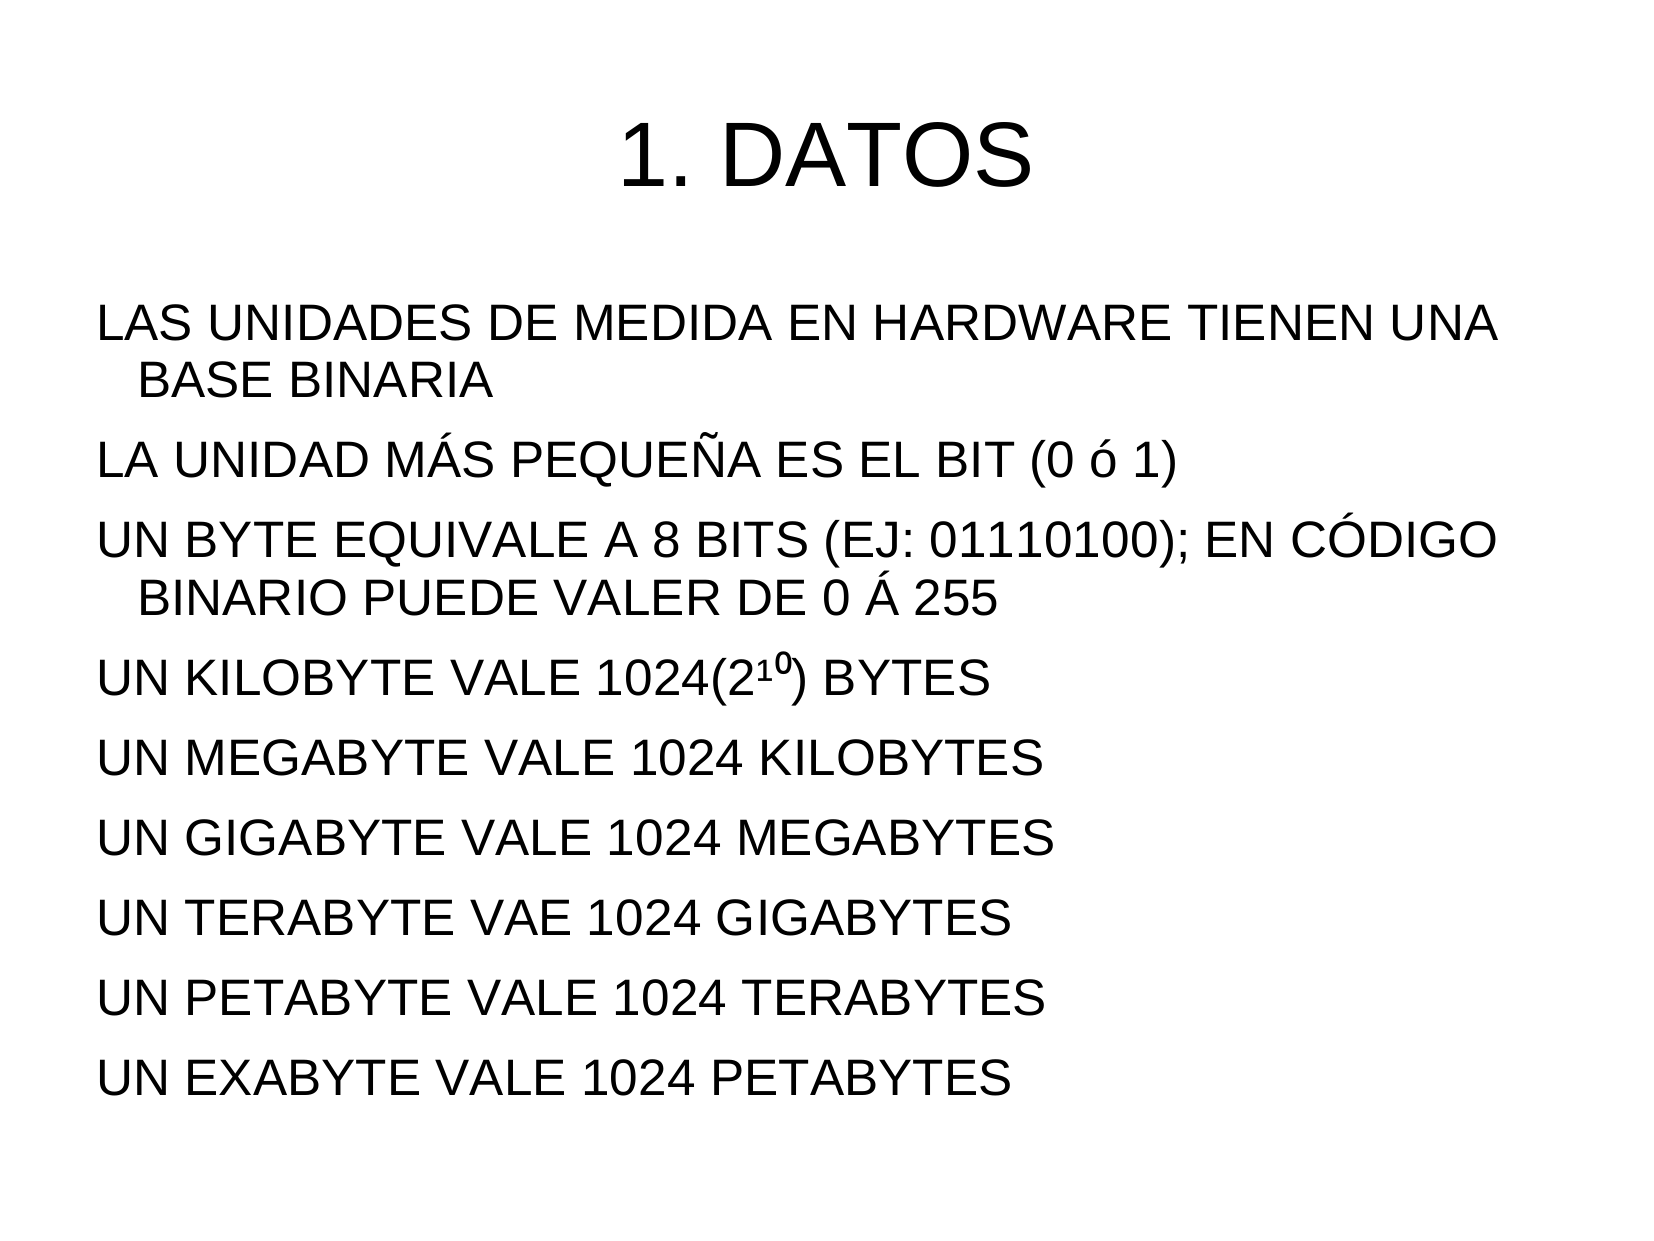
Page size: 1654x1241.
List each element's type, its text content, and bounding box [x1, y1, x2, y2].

title 1. DATOS [82, 56, 1571, 249]
list LAS UNIDADES DE MEDIDA EN HARDWARE TIENEN UNA BASE BINARIA LA UNIDAD MÁS PEQUEÑA ES EL BIT (0 ó 1) UN BYTE EQUIVALE A 8 BITS (EJ: 01110100); EN CÓDIGO BINARIO PUEDE VALER DE 0 Á 255 UN KILOBYTE VALE 1024(2¹⁰) BYTES UN MEGABYTE VALE 1024 KILOBYTES UN GIGABYTE VALE 1024 MEGABYTES UN TERABYTE VAE 1024 GIGABYTES UN PETABYTE VALE 1024 TERABYTES UN EXABYTE VALE 1024 PETABYTES [82, 290, 1571, 1109]
